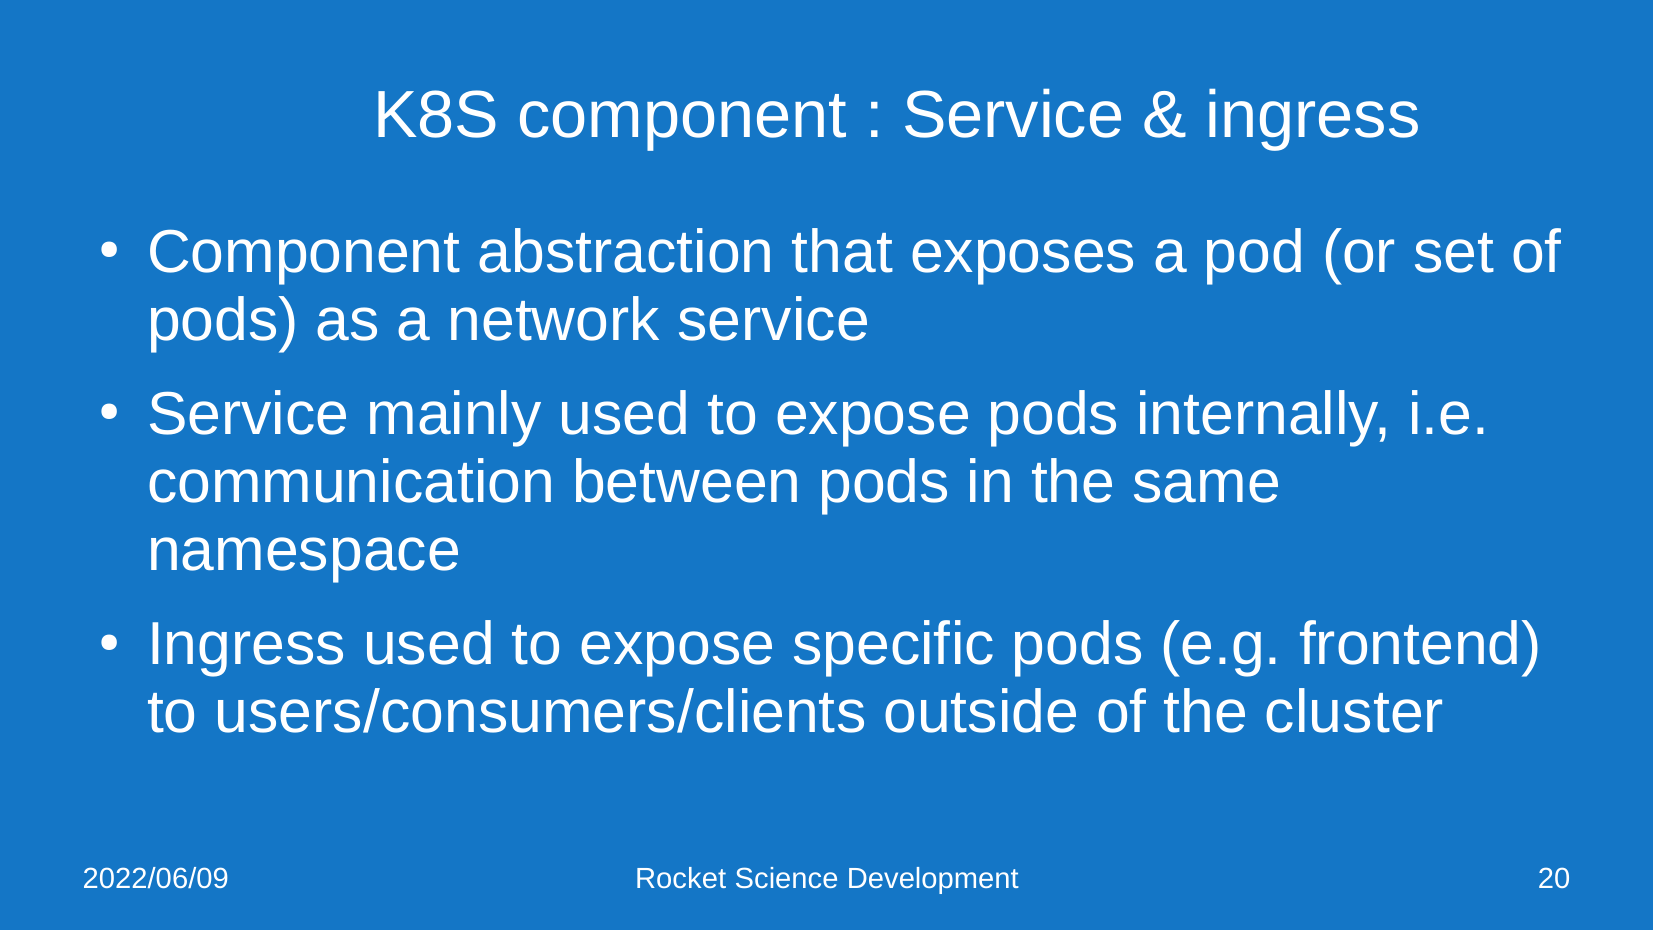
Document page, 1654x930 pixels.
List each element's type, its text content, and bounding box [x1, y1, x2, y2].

title K8S component : Service & ingress [82, 36, 1571, 193]
list Component abstraction that exposes a pod (or set of pods) as a network service Service mainly used to expose pods internally, i.e. communication between pods in the same namespace Ingress used to expose specific pods (e.g. frontend) to users/consumers/clients outside of the cluster [82, 217, 1571, 757]
